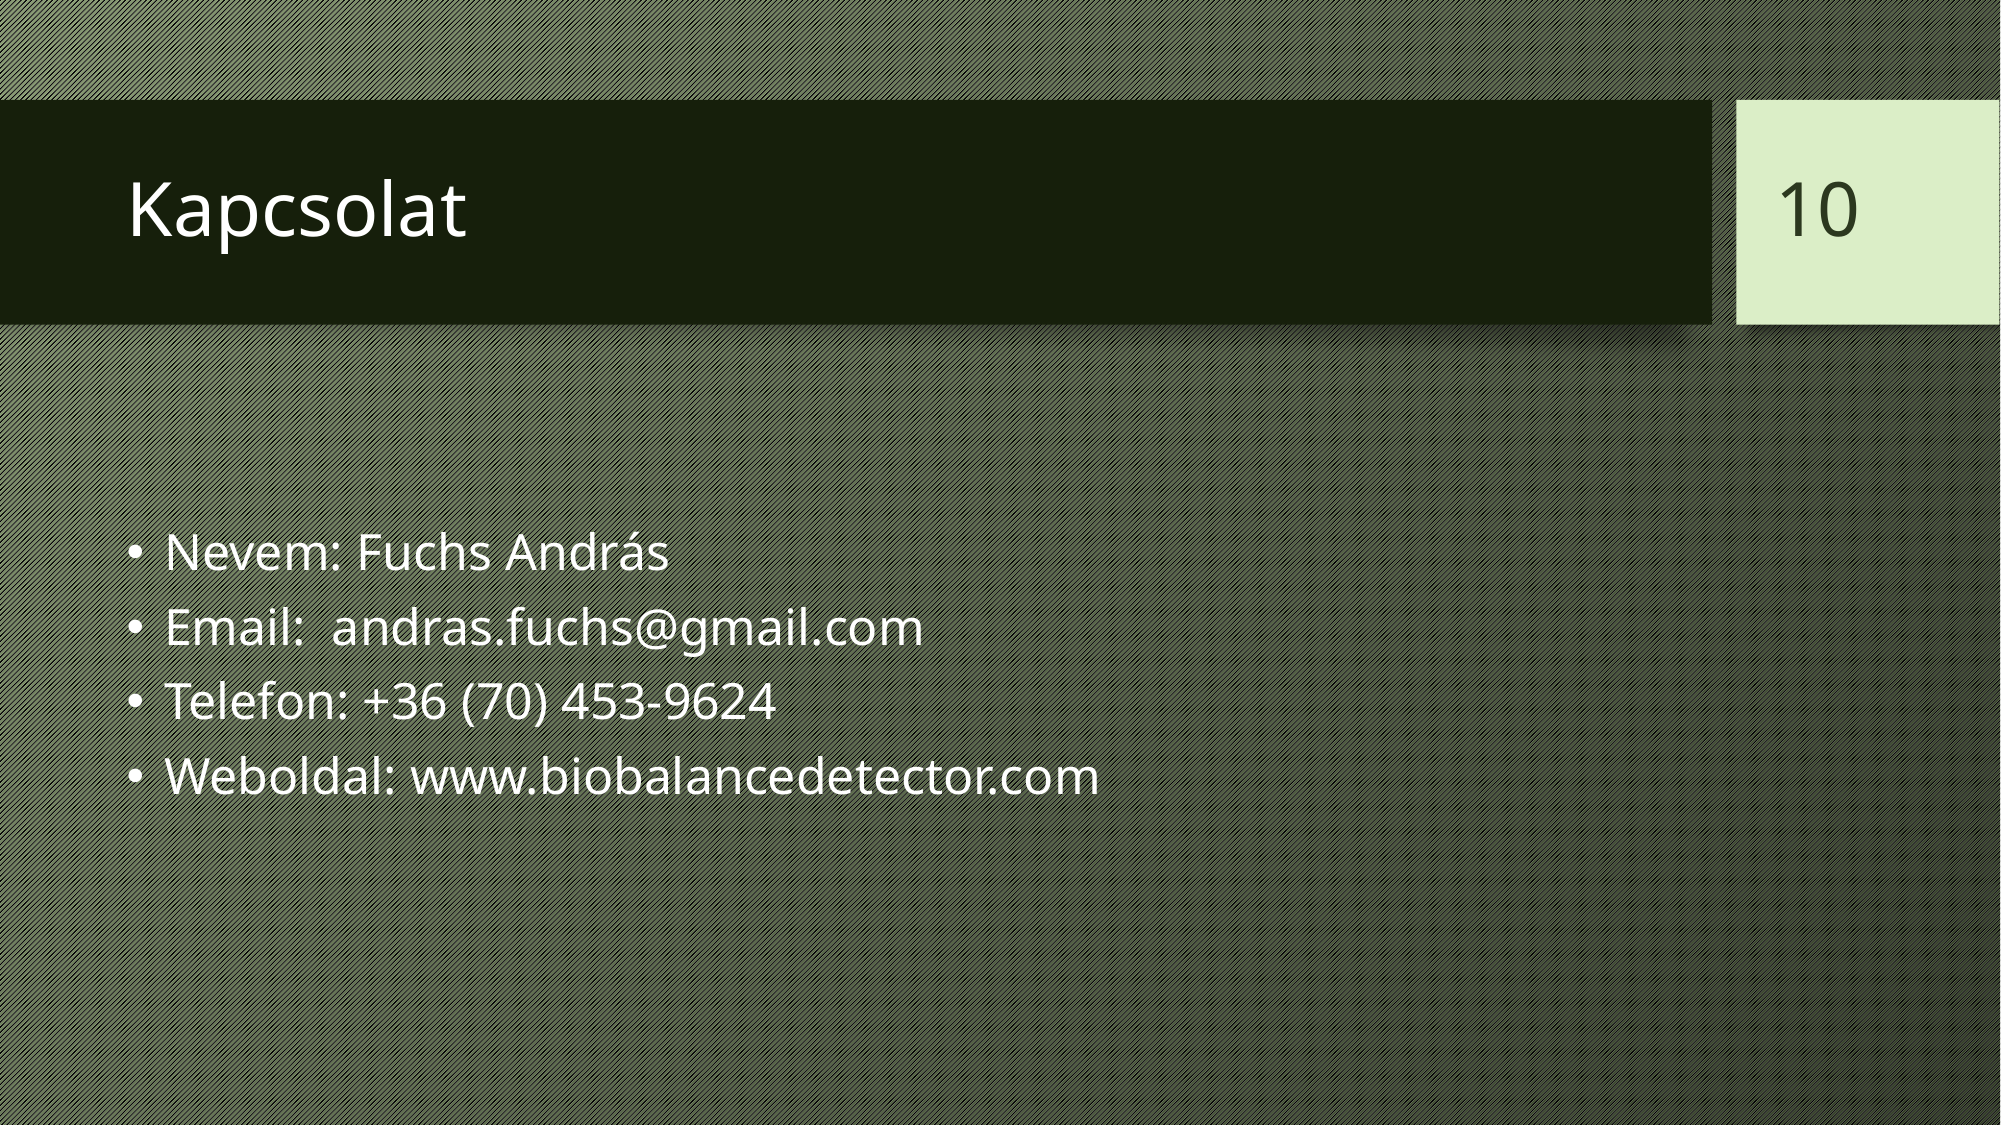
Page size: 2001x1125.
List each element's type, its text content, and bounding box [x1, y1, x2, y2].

picture [0, 0, 2001, 1125]
title Kapcsolat [111, 123, 1689, 301]
text_box <number> [1760, 123, 1950, 303]
list Nevem: Fuchs András Email: andras.fuchs@gmail.com Telefon: +36 (70) 453-9624 Weboldal: www.biobalancedetector.com [111, 519, 1689, 974]
